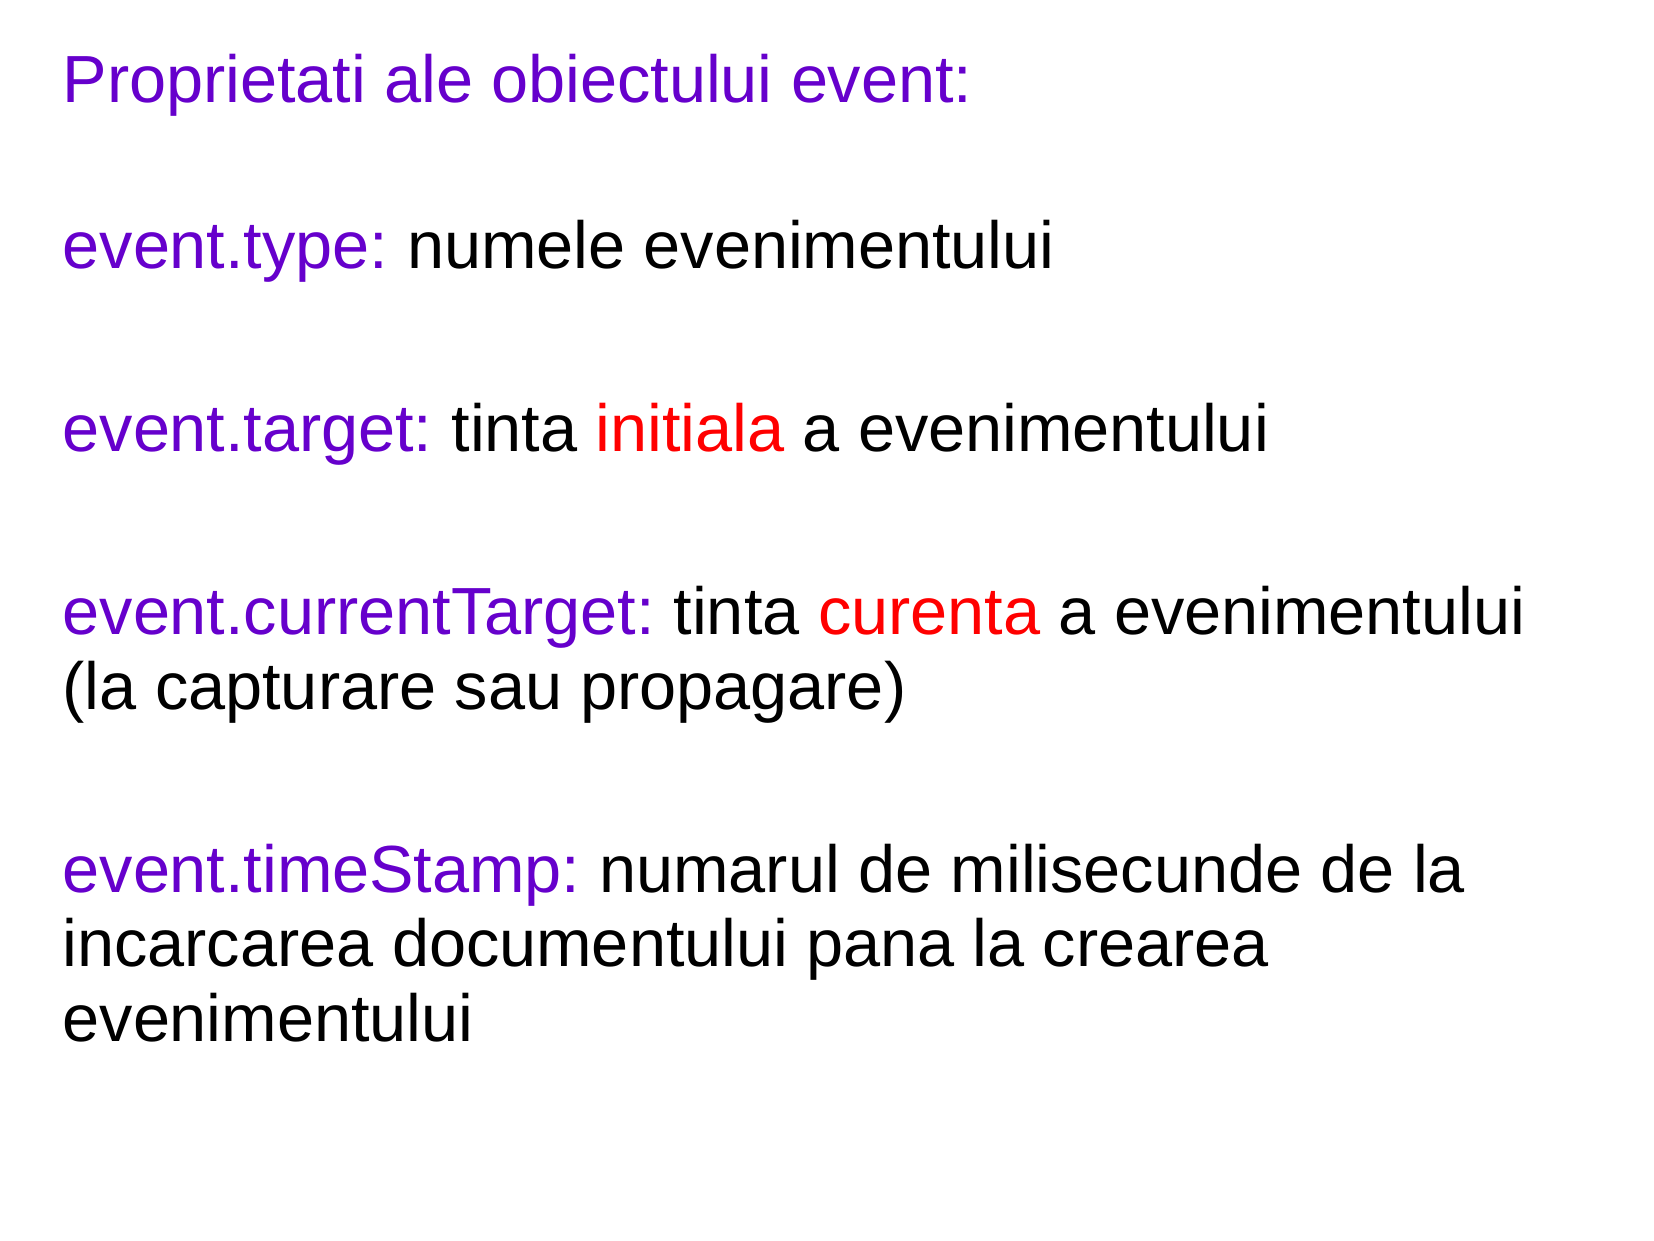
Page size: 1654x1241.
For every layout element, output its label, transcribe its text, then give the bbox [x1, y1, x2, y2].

text_box Proprietati ale obiectului event: event.type: numele evenimentului event.target: tinta initiala a evenimentului event.currentTarget: tinta curenta a evenimentului (la capturare sau propagare) event.timeStamp: numarul de milisecunde de la incarcarea documentului pana la crearea evenimentului [48, 34, 1616, 1241]
